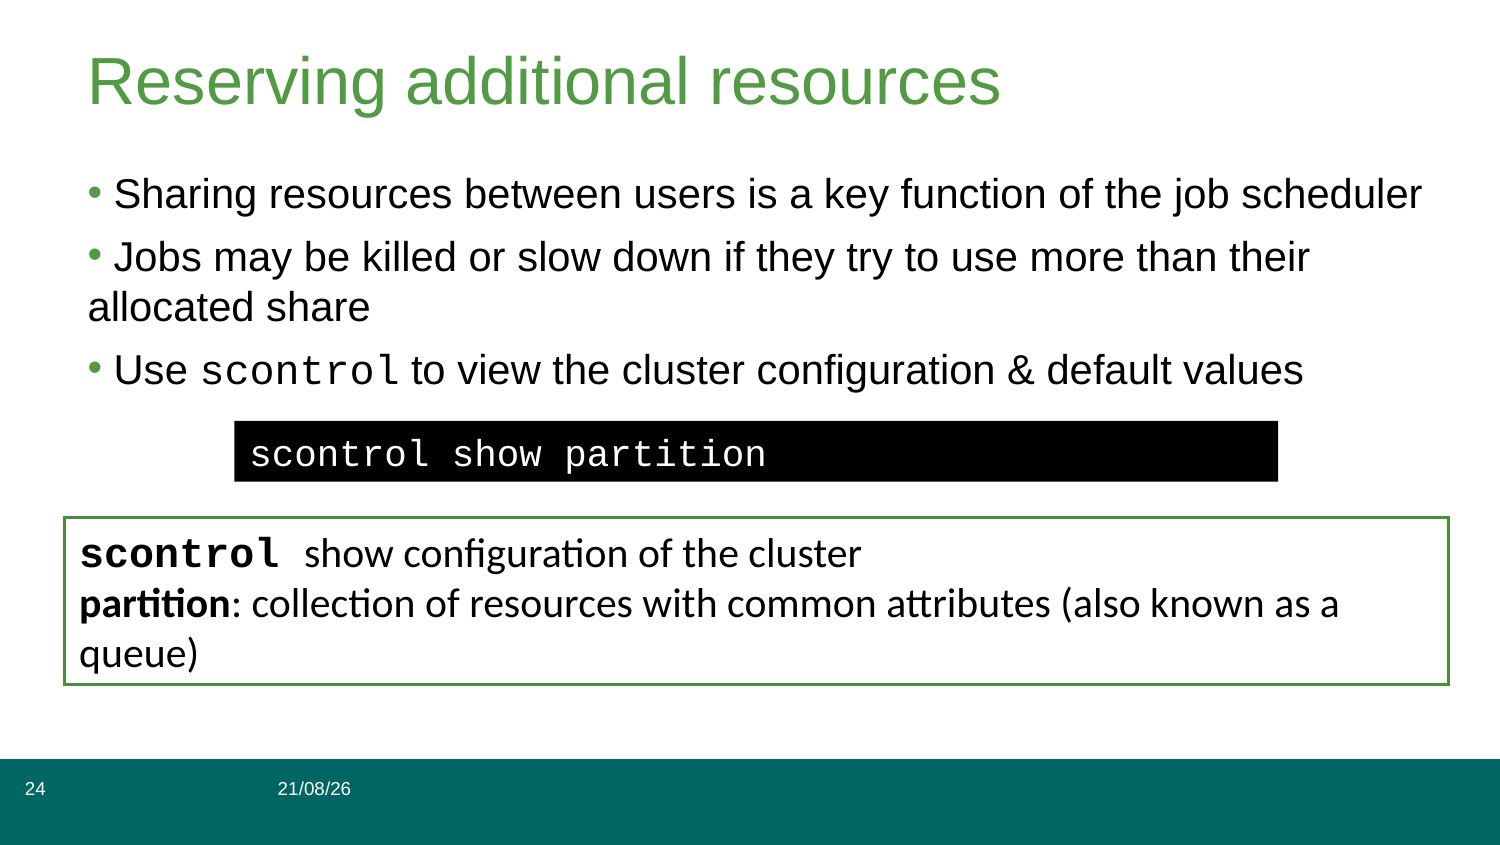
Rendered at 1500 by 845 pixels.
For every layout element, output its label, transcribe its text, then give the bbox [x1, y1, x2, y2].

text_box 19/03/19 [277, 776, 553, 799]
text_box scontrol show configuration of the cluster partition: collection of resources with common attributes (also known as a queue) [64, 517, 1449, 685]
text_box scontrol show partition [234, 420, 1279, 482]
text_box <number> [24, 776, 76, 799]
list Sharing resources between users is a key function of the job scheduler Jobs may be killed or slow down if they try to use more than their allocated share Use scontrol to view the cluster configuration & default values [87, 167, 1461, 394]
title Reserving additional resources [87, 37, 1426, 132]
